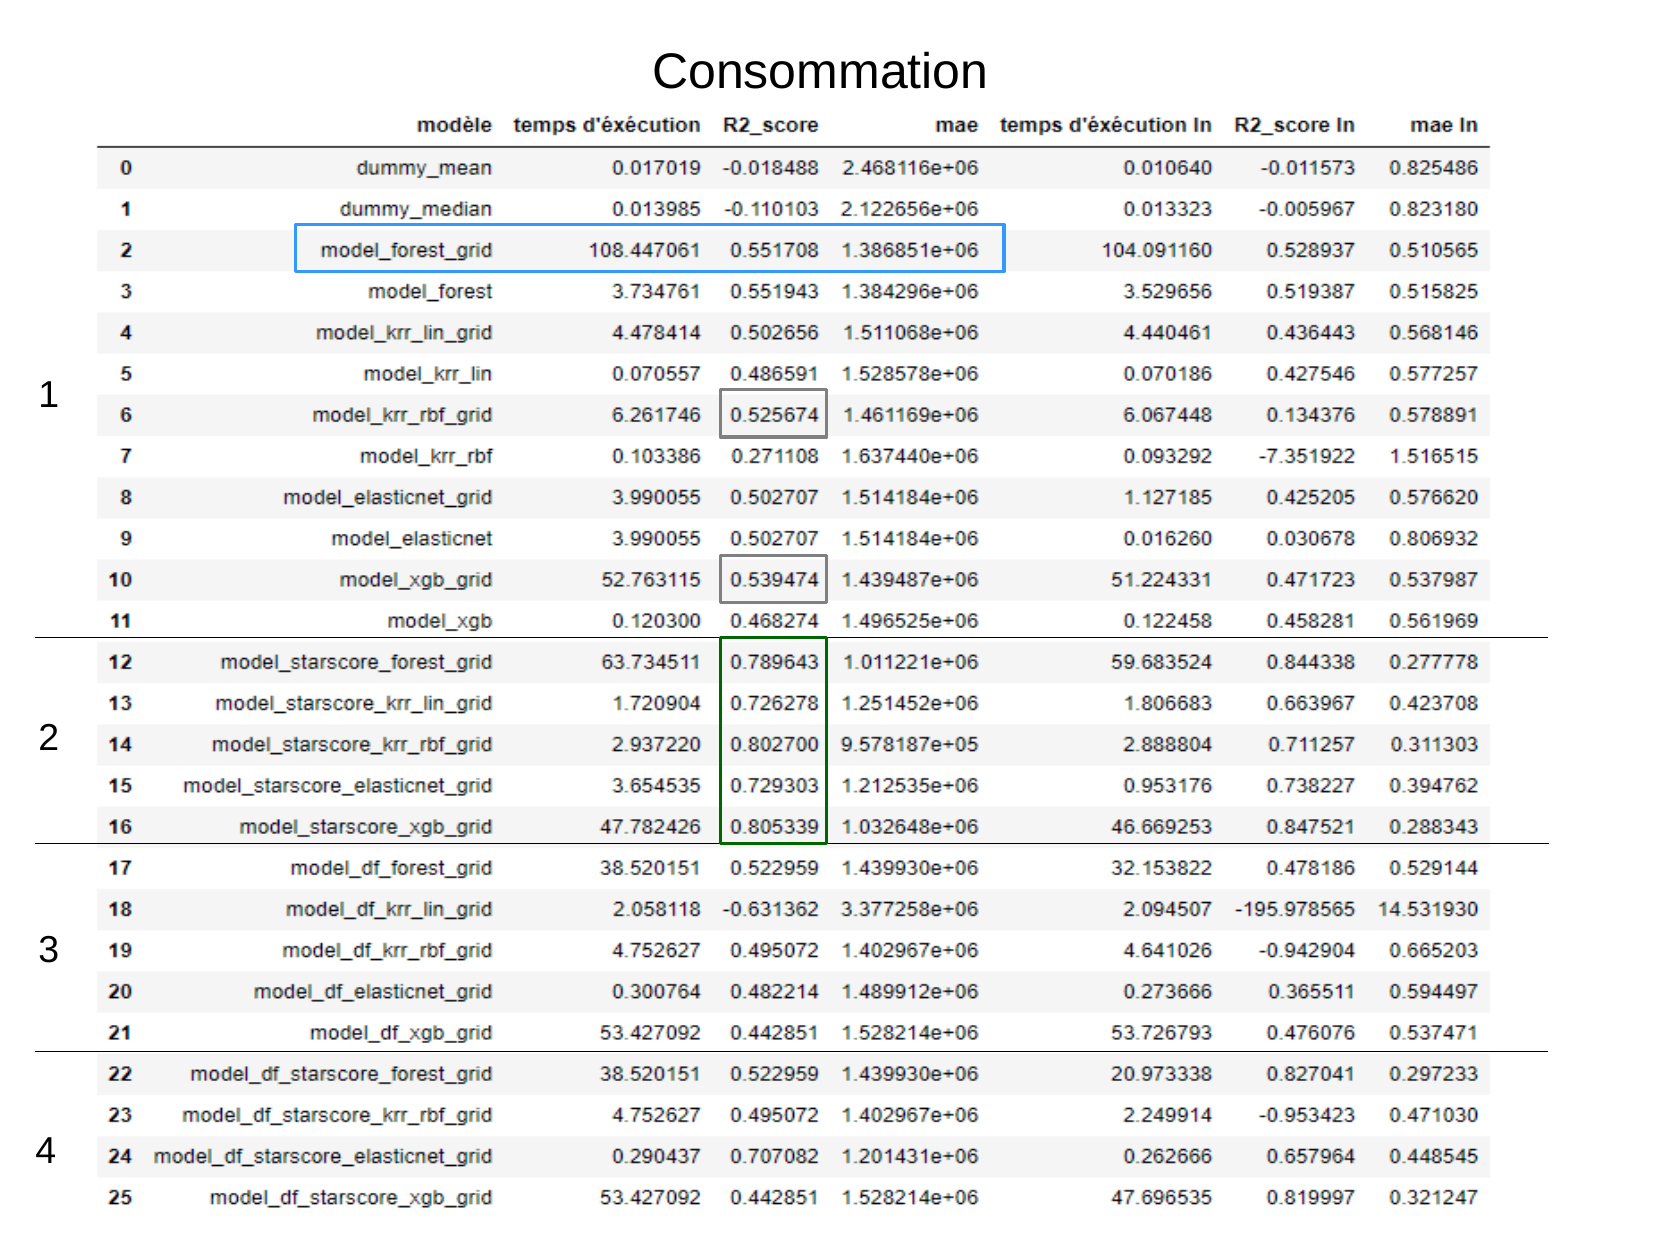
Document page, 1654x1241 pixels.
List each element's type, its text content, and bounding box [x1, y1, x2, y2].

picture [94, 110, 1501, 637]
text_box 4 [20, 1122, 68, 1179]
text_box Consommation [637, 35, 1052, 107]
text_box 2 [23, 708, 83, 766]
picture [722, 639, 825, 842]
picture [828, 638, 1501, 843]
picture [94, 638, 719, 843]
picture [94, 1052, 1501, 1222]
text_box 3 [23, 921, 83, 979]
picture [94, 844, 1501, 1051]
text_box 1 [23, 366, 83, 424]
